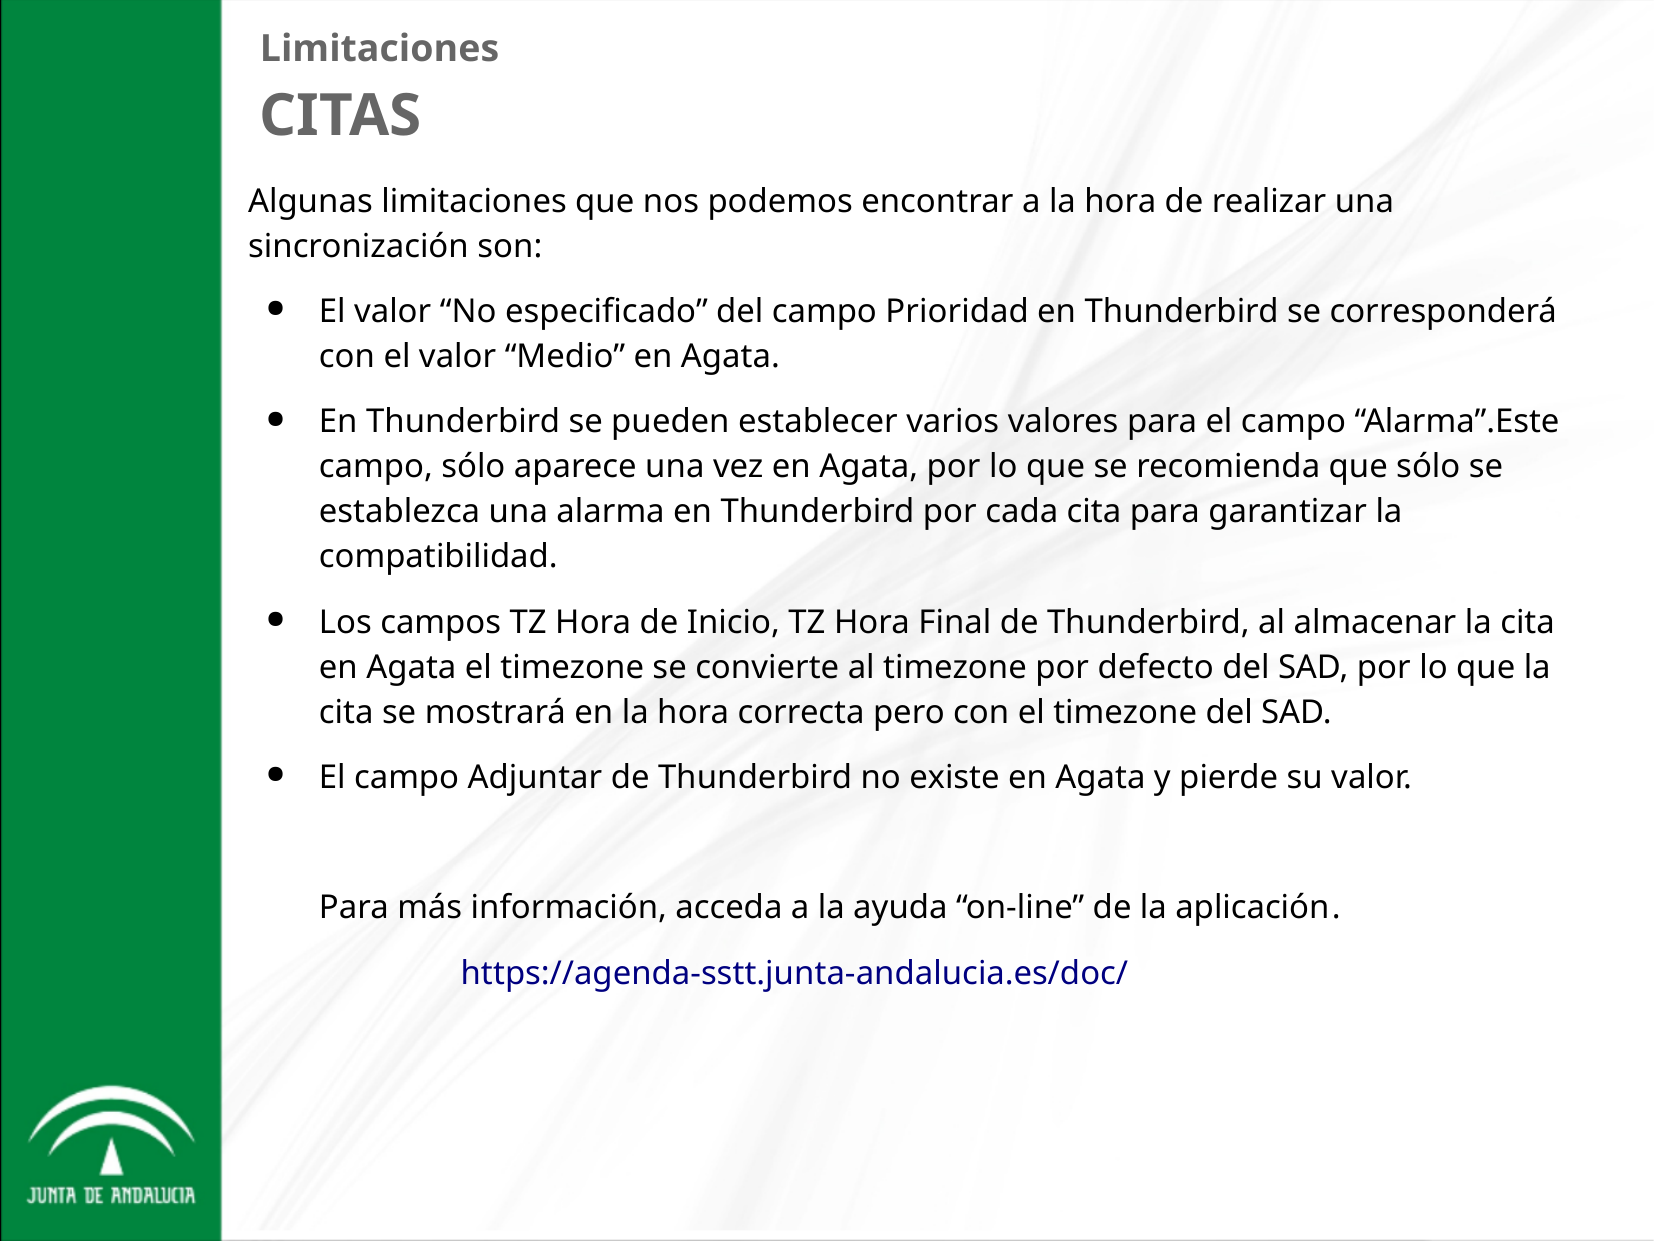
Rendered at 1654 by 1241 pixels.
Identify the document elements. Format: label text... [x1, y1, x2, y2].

title Limitaciones CITAS [259, 30, 1577, 143]
picture [0, 0, 1654, 1241]
list Algunas limitaciones que nos podemos encontrar a la hora de realizar una sincronización son: El valor “No especificado” del campo Prioridad en Thunderbird se corresponderá con el valor “Medio” en Agata. En Thunderbird se pueden establecer varios valores para el campo “Alarma”.Este campo, sólo aparece una vez en Agata, por lo que se recomienda que sólo se establezca una alarma en Thunderbird por cada cita para garantizar la compatibilidad. Los campos TZ Hora de Inicio, TZ Hora Final de Thunderbird, al almacenar la cita en Agata el timezone se convierte al timezone por defecto del SAD, por lo que la cita se mostrará en la hora correcta pero con el timezone del SAD. El campo Adjuntar de Thunderbird no existe en Agata y pierde su valor. Para más información, acceda a la ayuda “on-line” de la aplicación. https://agenda-sstt.junta-andalucia.es/doc/ [248, 177, 1565, 1063]
